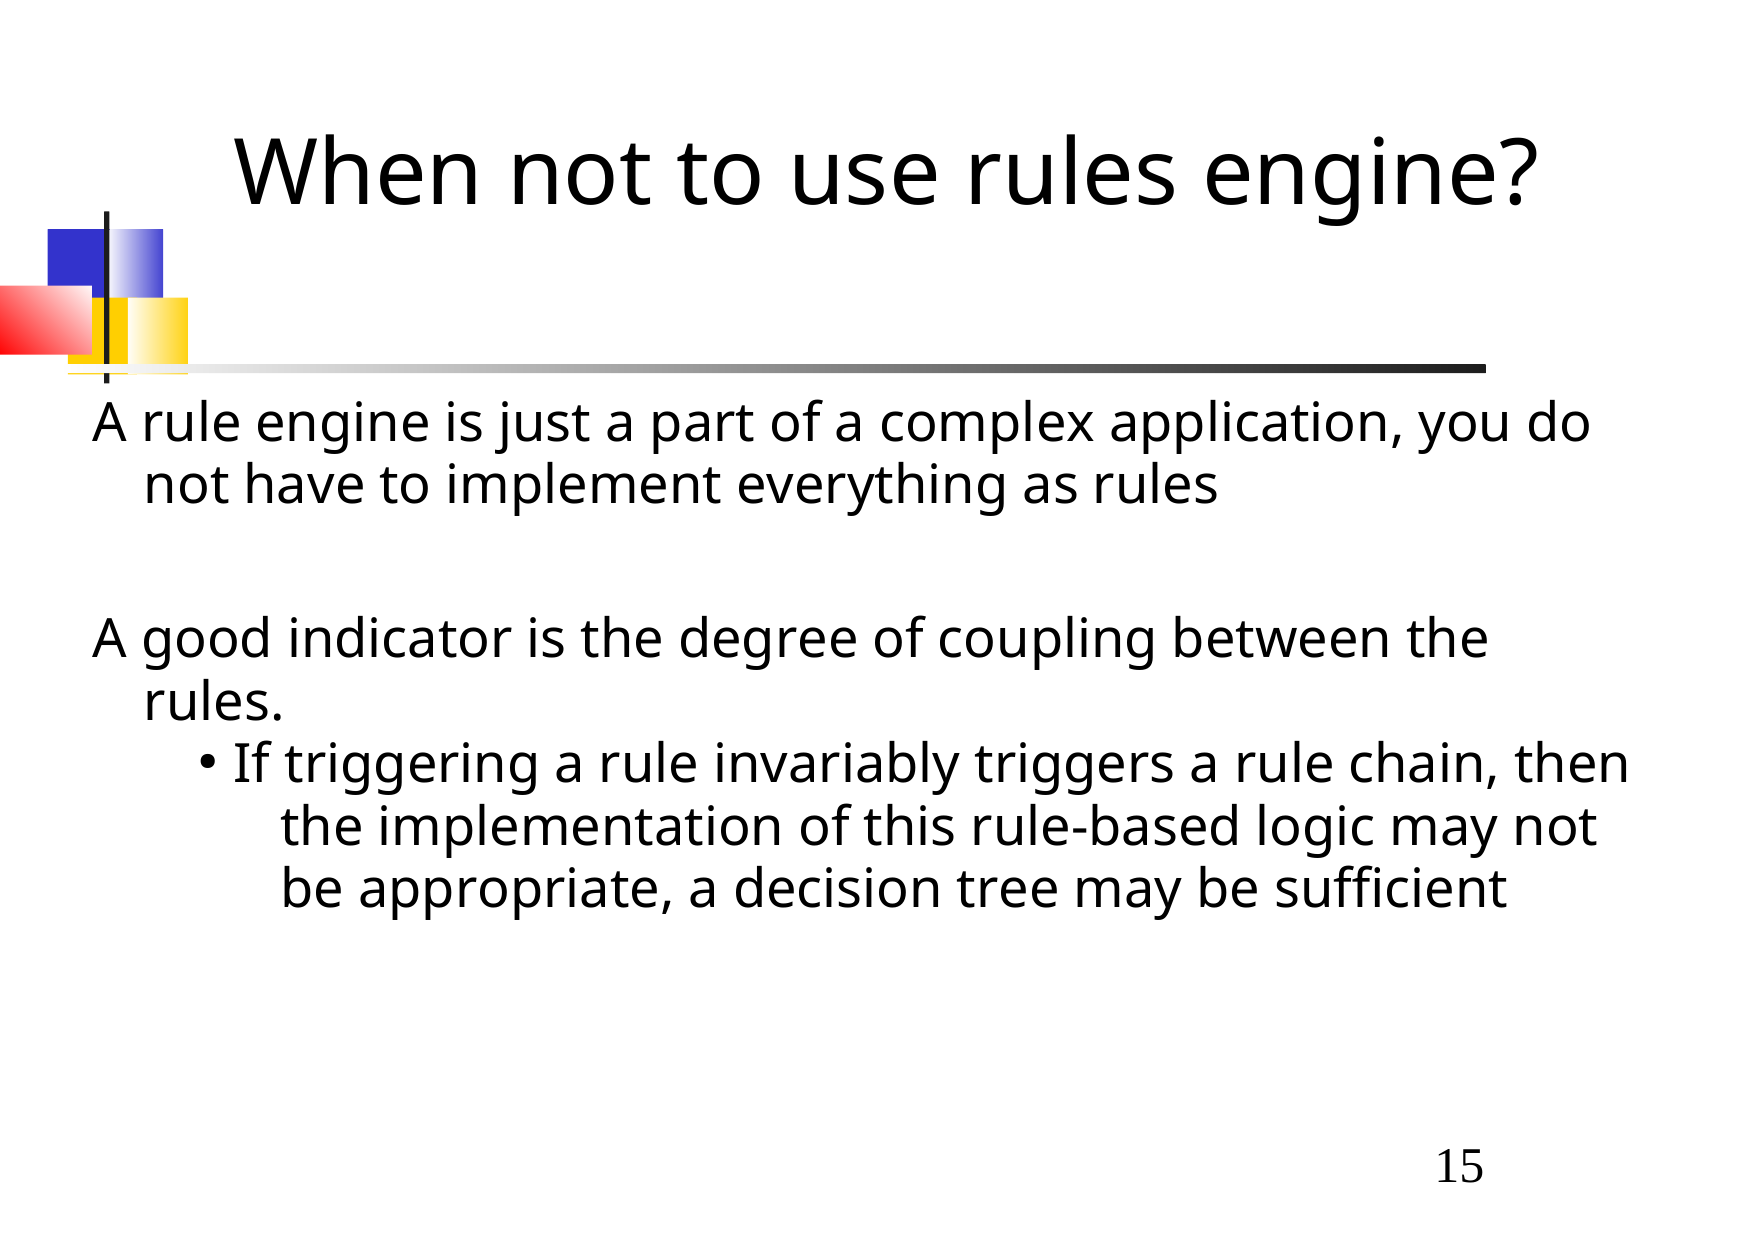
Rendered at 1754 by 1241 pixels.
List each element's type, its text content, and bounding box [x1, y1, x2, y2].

list A rule engine is just a part of a complex application, you do not have to implement everything as rules A good indicator is the degree of coupling between the rules. If triggering a rule invariably triggers a rule chain, then the implementation of this rule-based logic may not be appropriate, a decision tree may be sufficient [72, 383, 1652, 1122]
title When not to use rules engine? [89, 56, 1684, 288]
